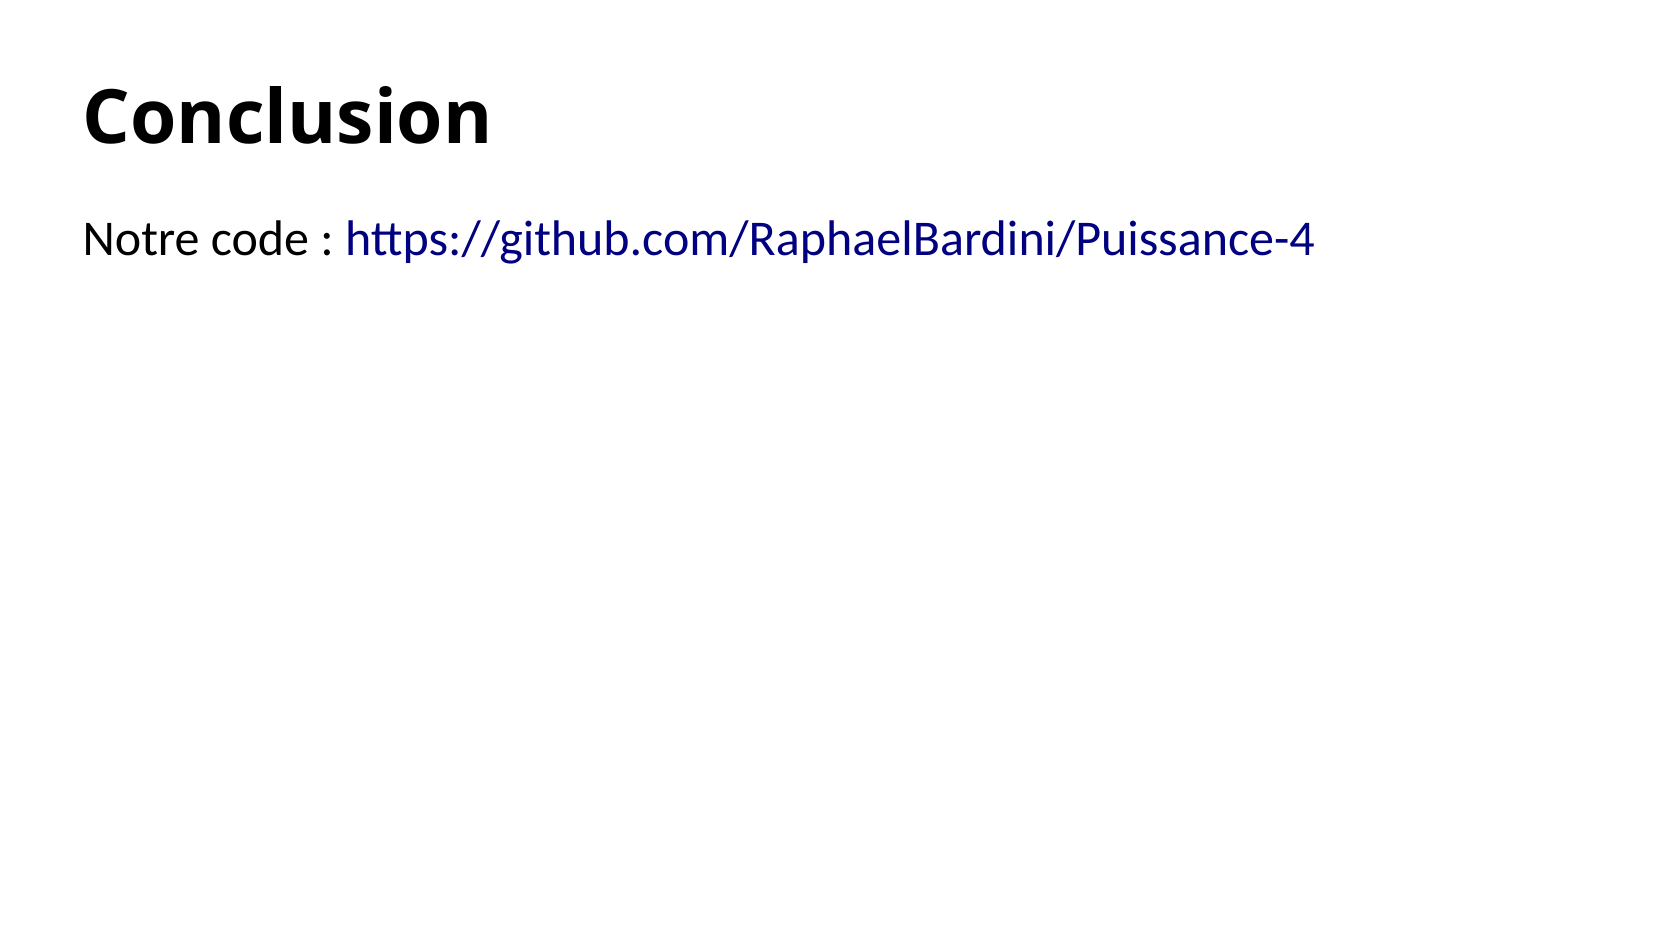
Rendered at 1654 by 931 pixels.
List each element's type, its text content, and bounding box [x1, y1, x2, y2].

title Conclusion [82, 37, 1571, 193]
subtitle Notre code : https://github.com/RaphaelBardini/Puissance-4 [82, 217, 1571, 758]
